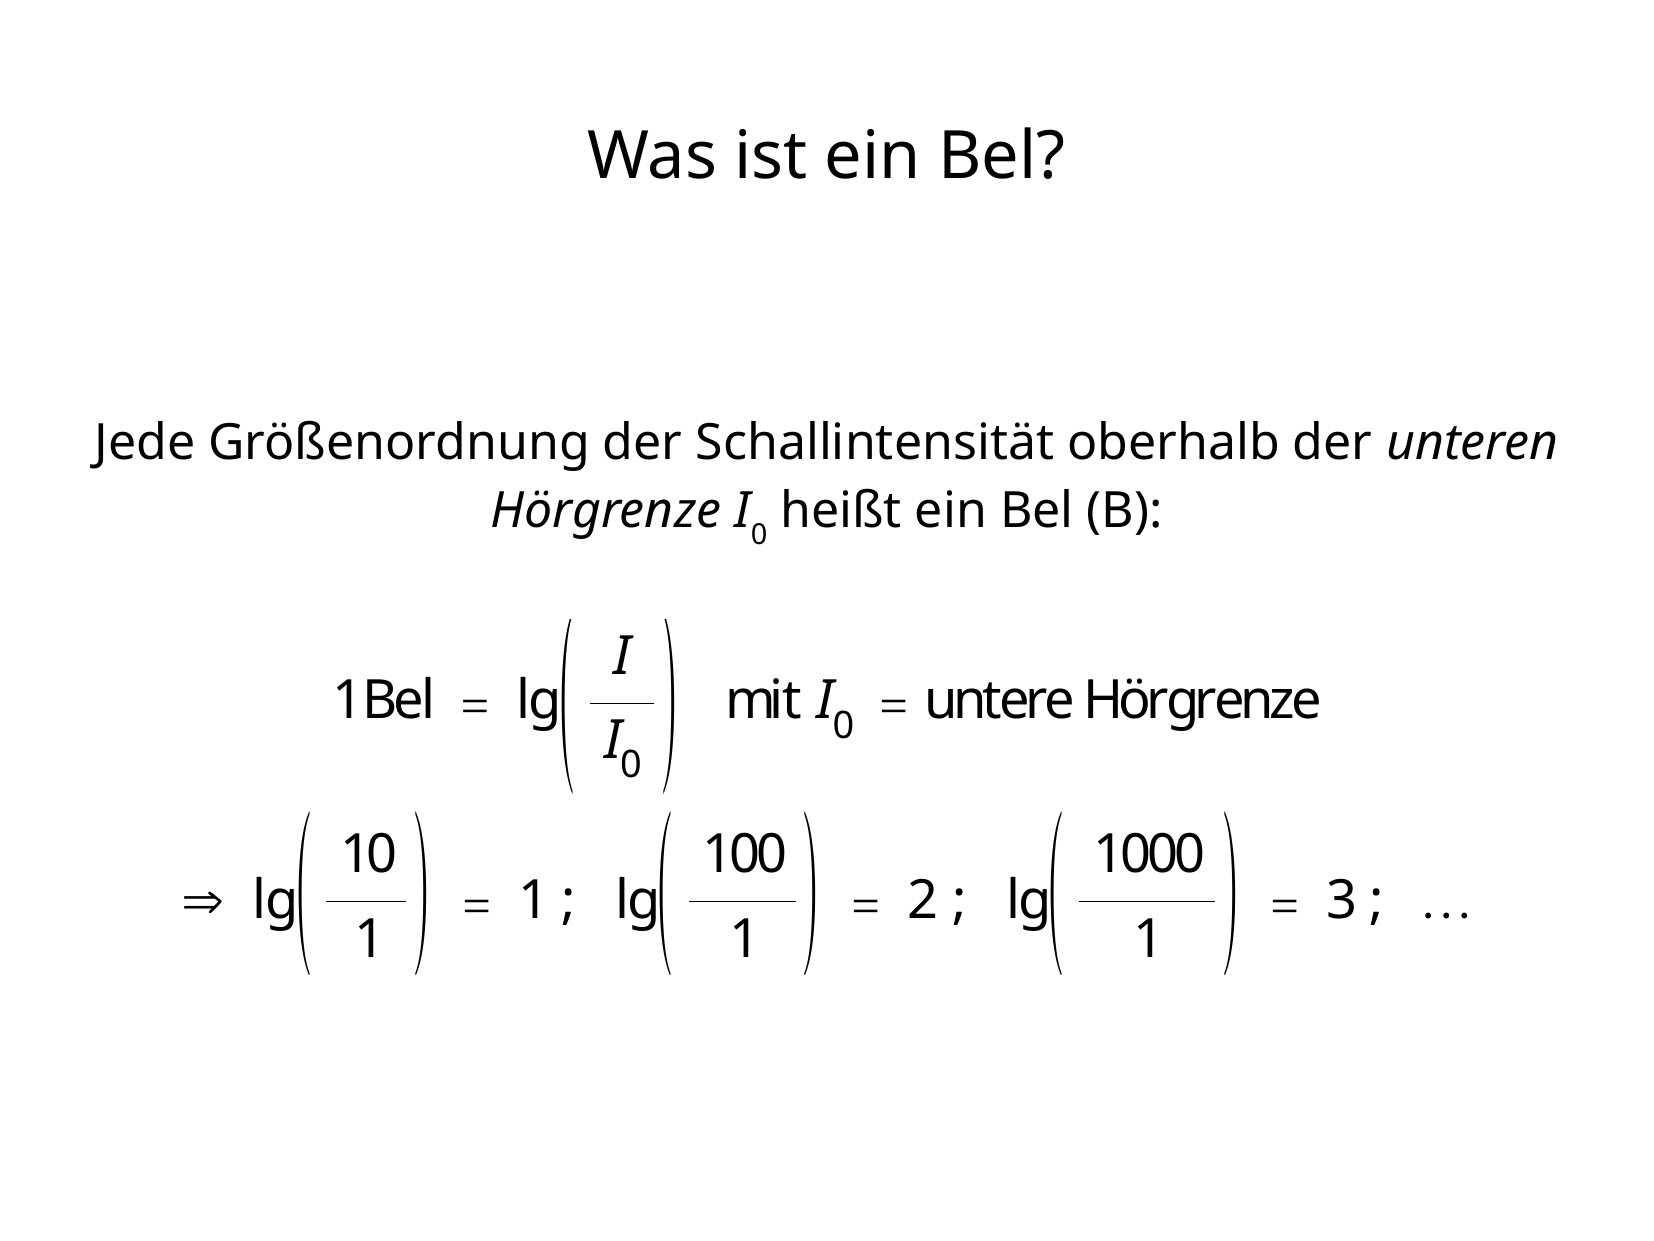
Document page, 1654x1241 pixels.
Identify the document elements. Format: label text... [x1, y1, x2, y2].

chart [174, 619, 1479, 975]
title Was ist ein Bel? [82, 49, 1571, 257]
subtitle Jede Größenordnung der Schallintensität oberhalb der unteren Hörgrenze I0 heißt ein Bel (B): [82, 290, 1571, 1010]
